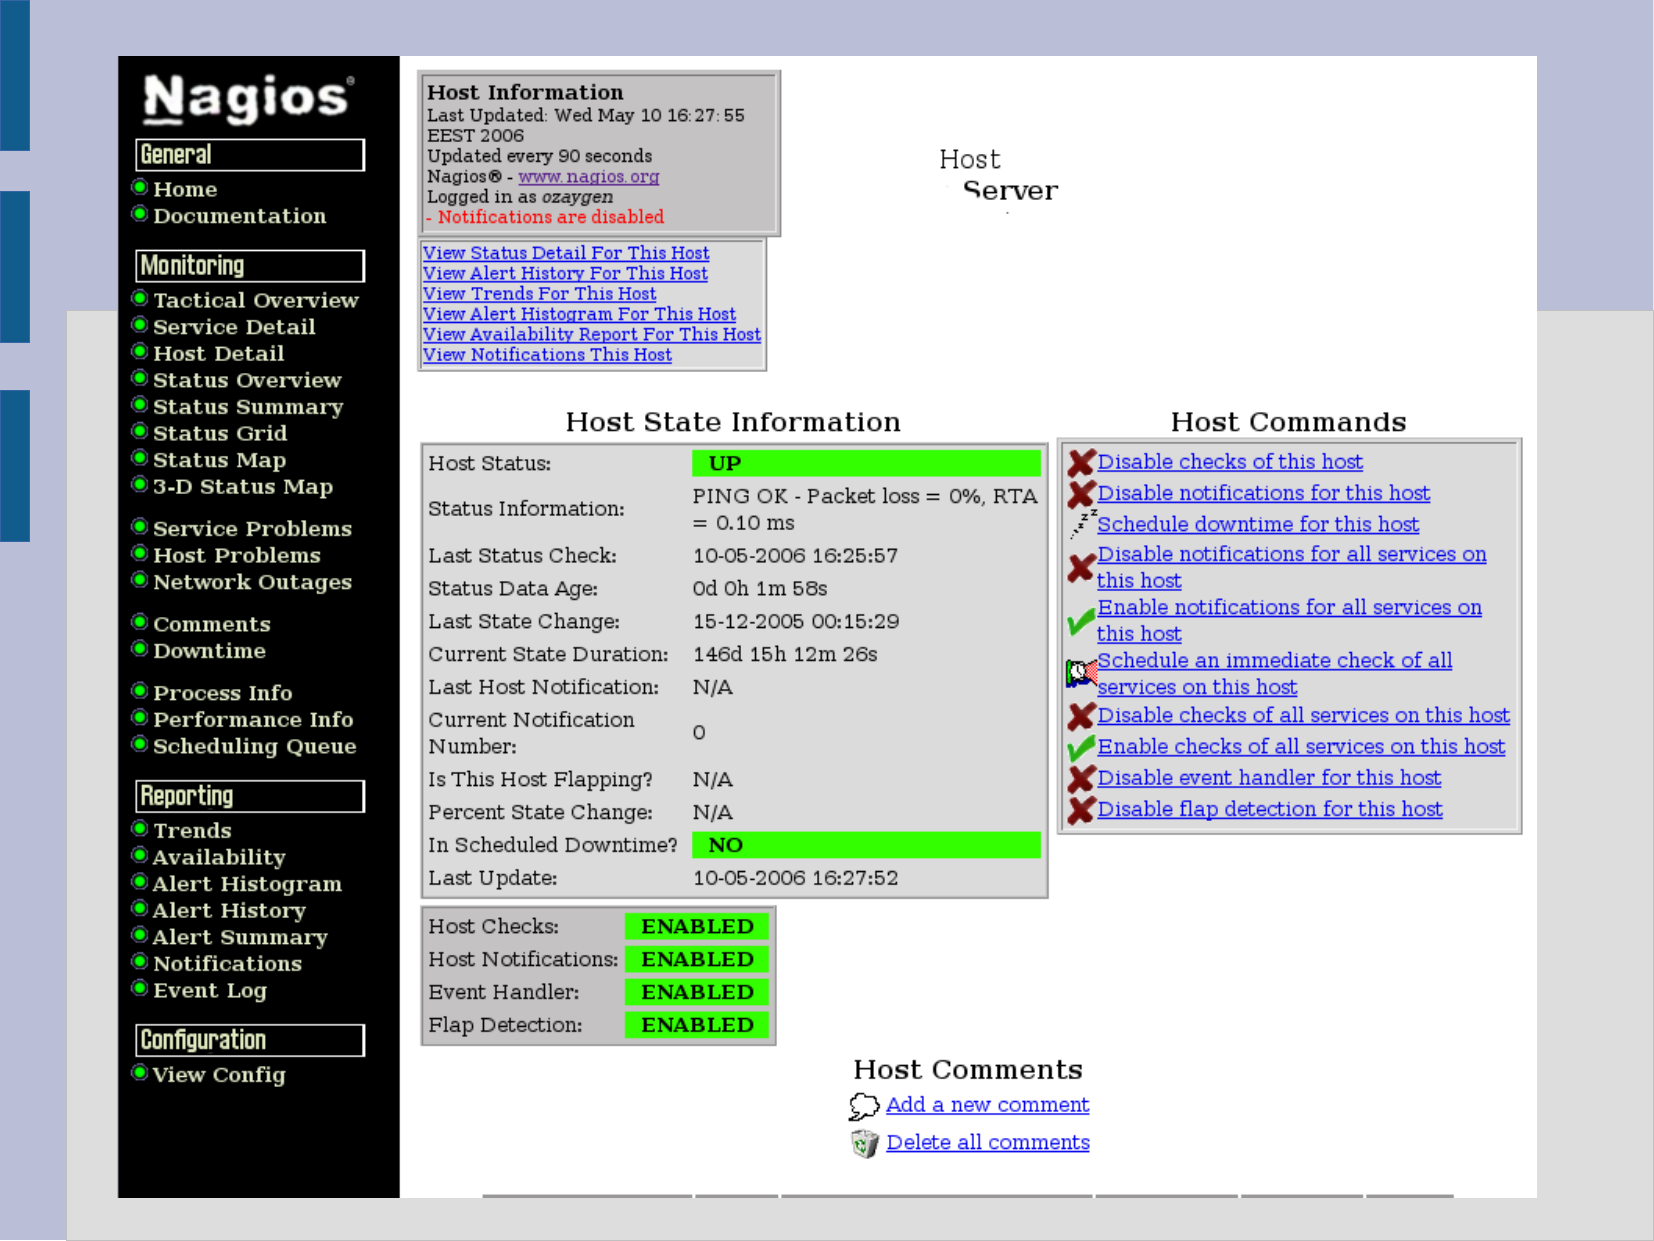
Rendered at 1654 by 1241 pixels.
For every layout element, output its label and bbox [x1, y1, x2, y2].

picture [117, 56, 1537, 1198]
